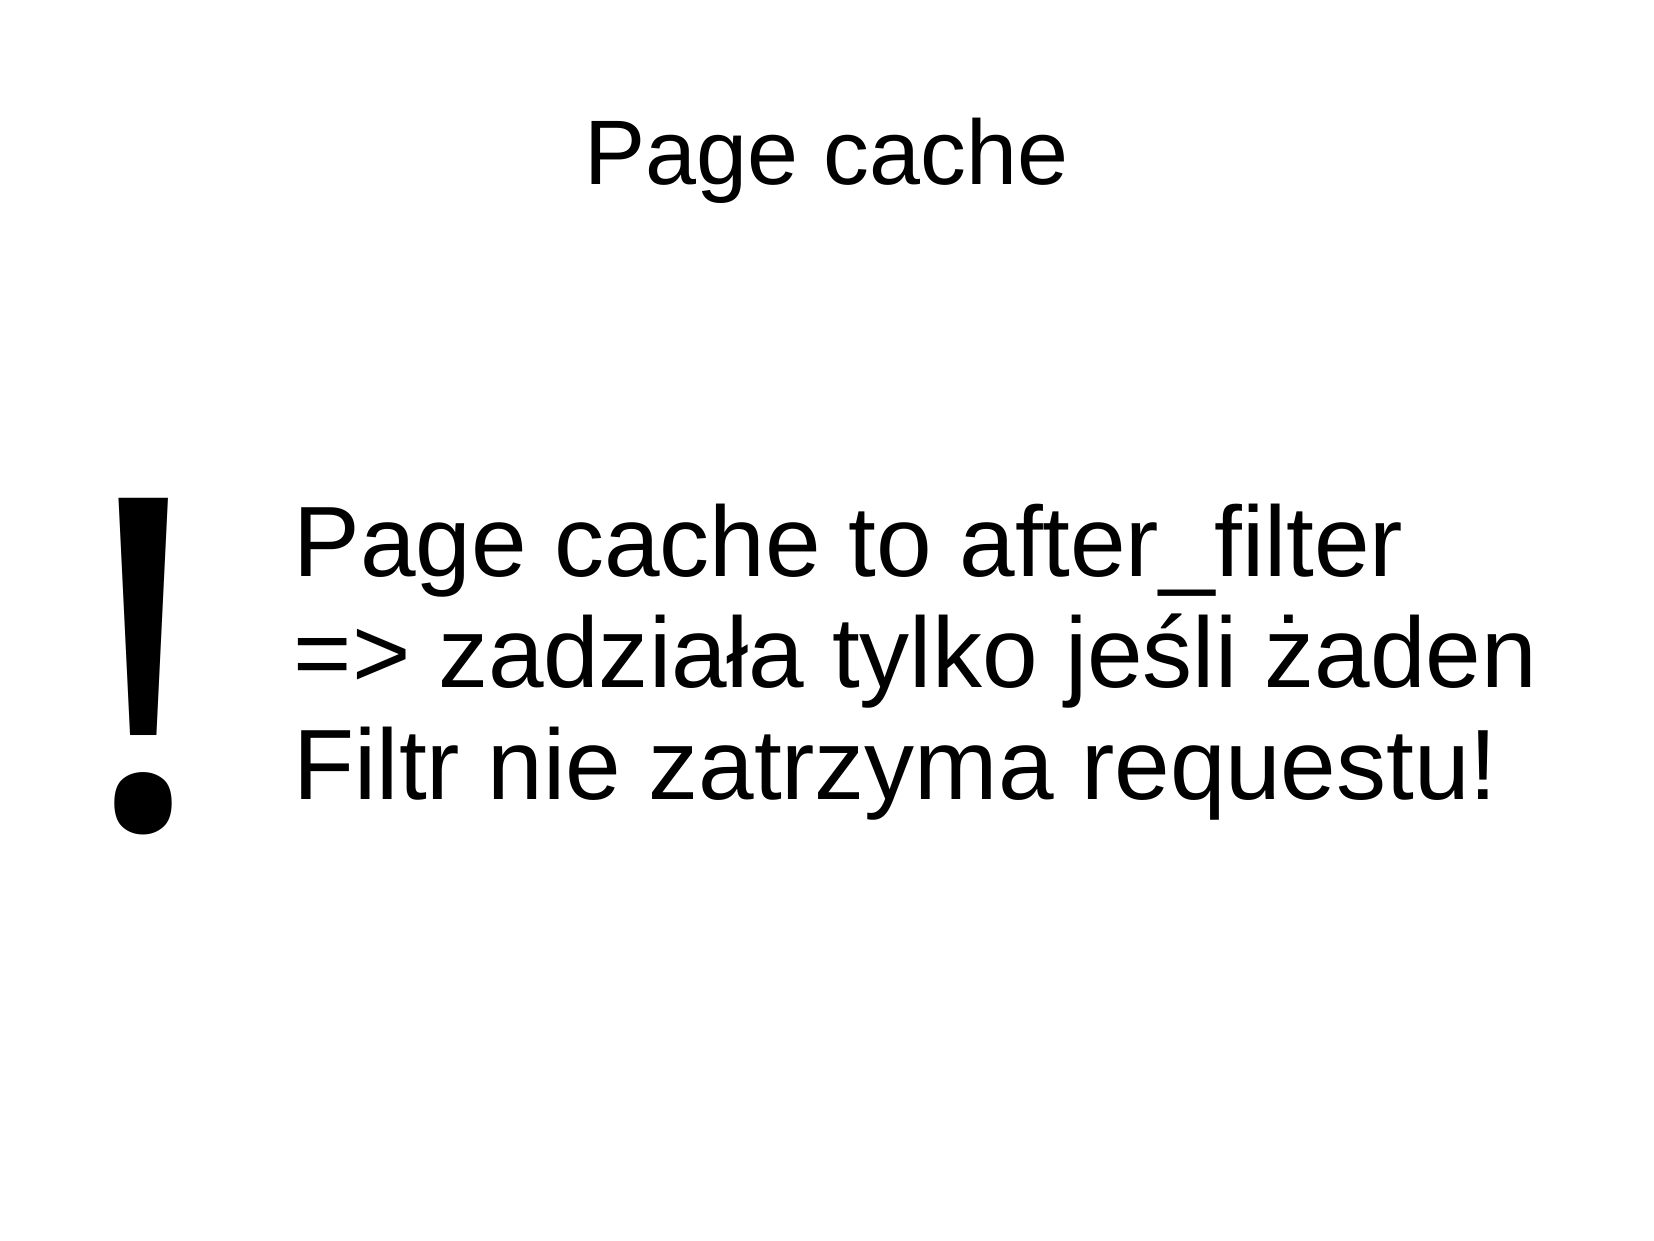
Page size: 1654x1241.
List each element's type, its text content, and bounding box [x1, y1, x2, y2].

title Page cache [82, 49, 1571, 257]
text_box Page cache to after_filter => zadziała tylko jeśli żaden Filtr nie zatrzyma requestu! [279, 478, 1581, 829]
text_box ! [66, 326, 207, 987]
